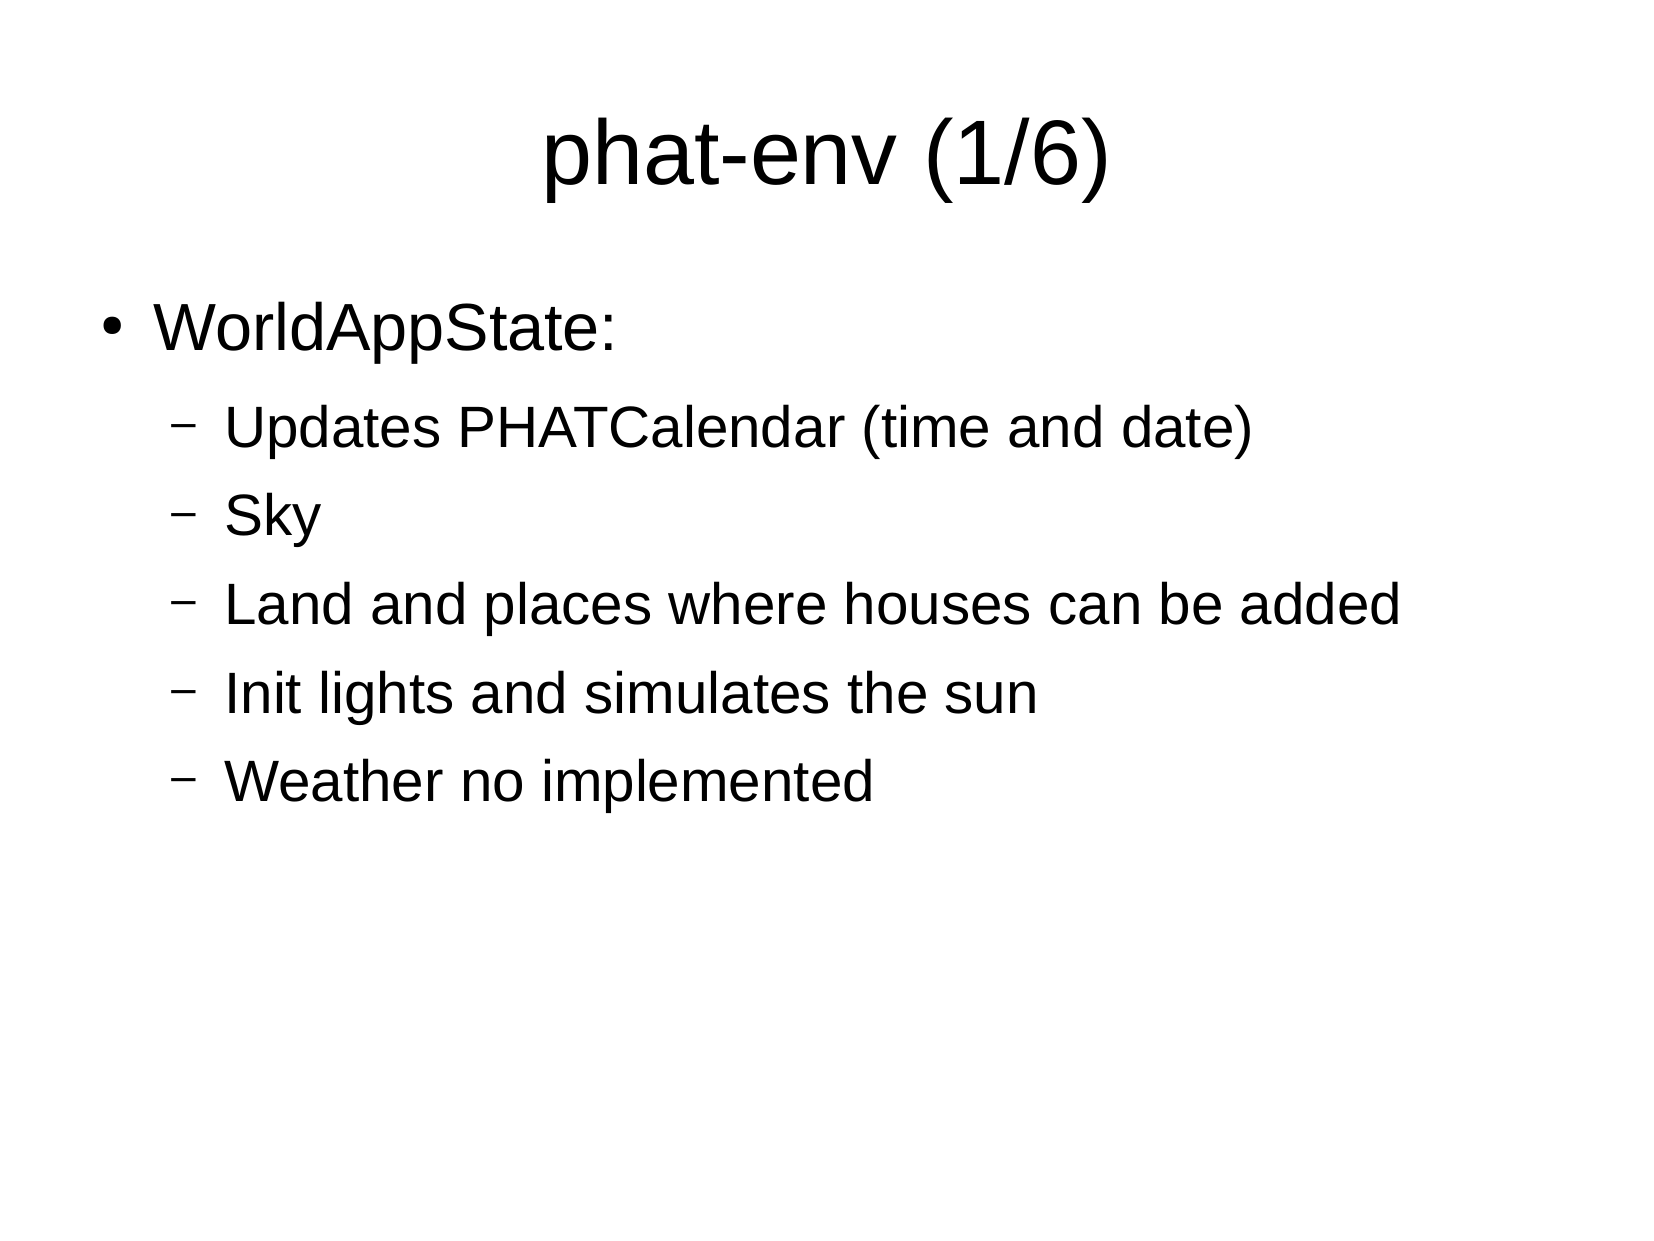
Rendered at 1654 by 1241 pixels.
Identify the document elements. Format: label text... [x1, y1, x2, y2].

title phat-env (1/6) [82, 49, 1571, 257]
list WorldAppState: Updates PHATCalendar (time and date) Sky Land and places where houses can be added Init lights and simulates the sun Weather no implemented [82, 290, 1571, 1010]
